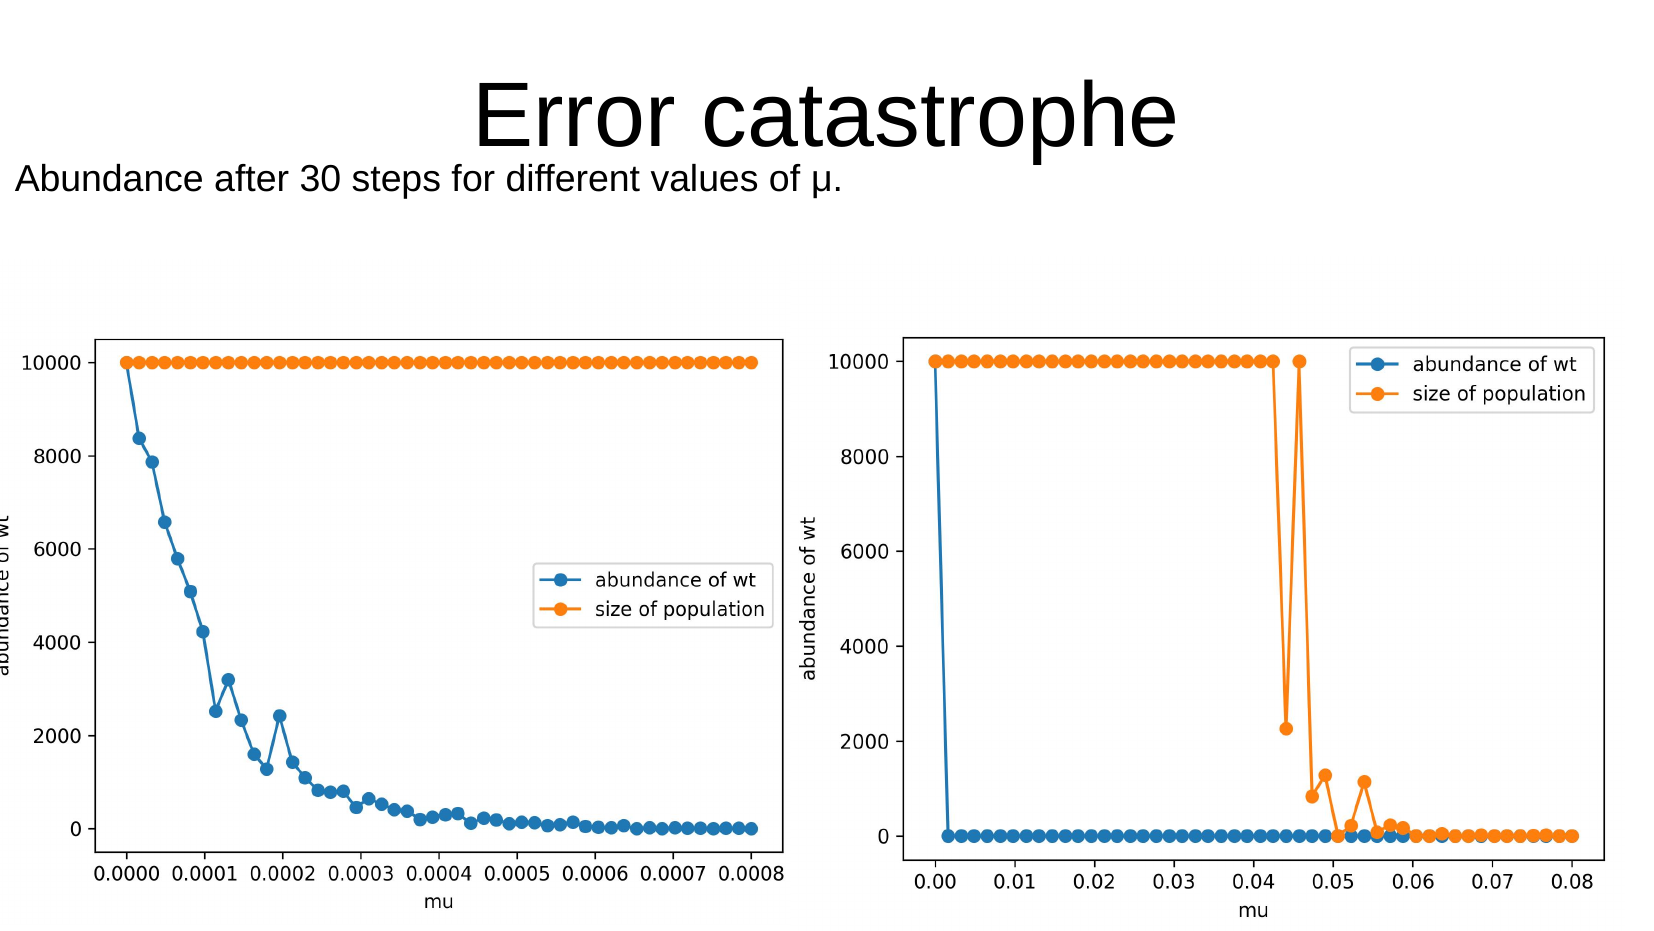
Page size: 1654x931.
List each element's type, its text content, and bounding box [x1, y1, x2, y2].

picture [0, 256, 1625, 931]
title Error catastrophe [82, 37, 1571, 150]
text_box Abundance after 30 steps for different values of μ. [0, 150, 1654, 333]
